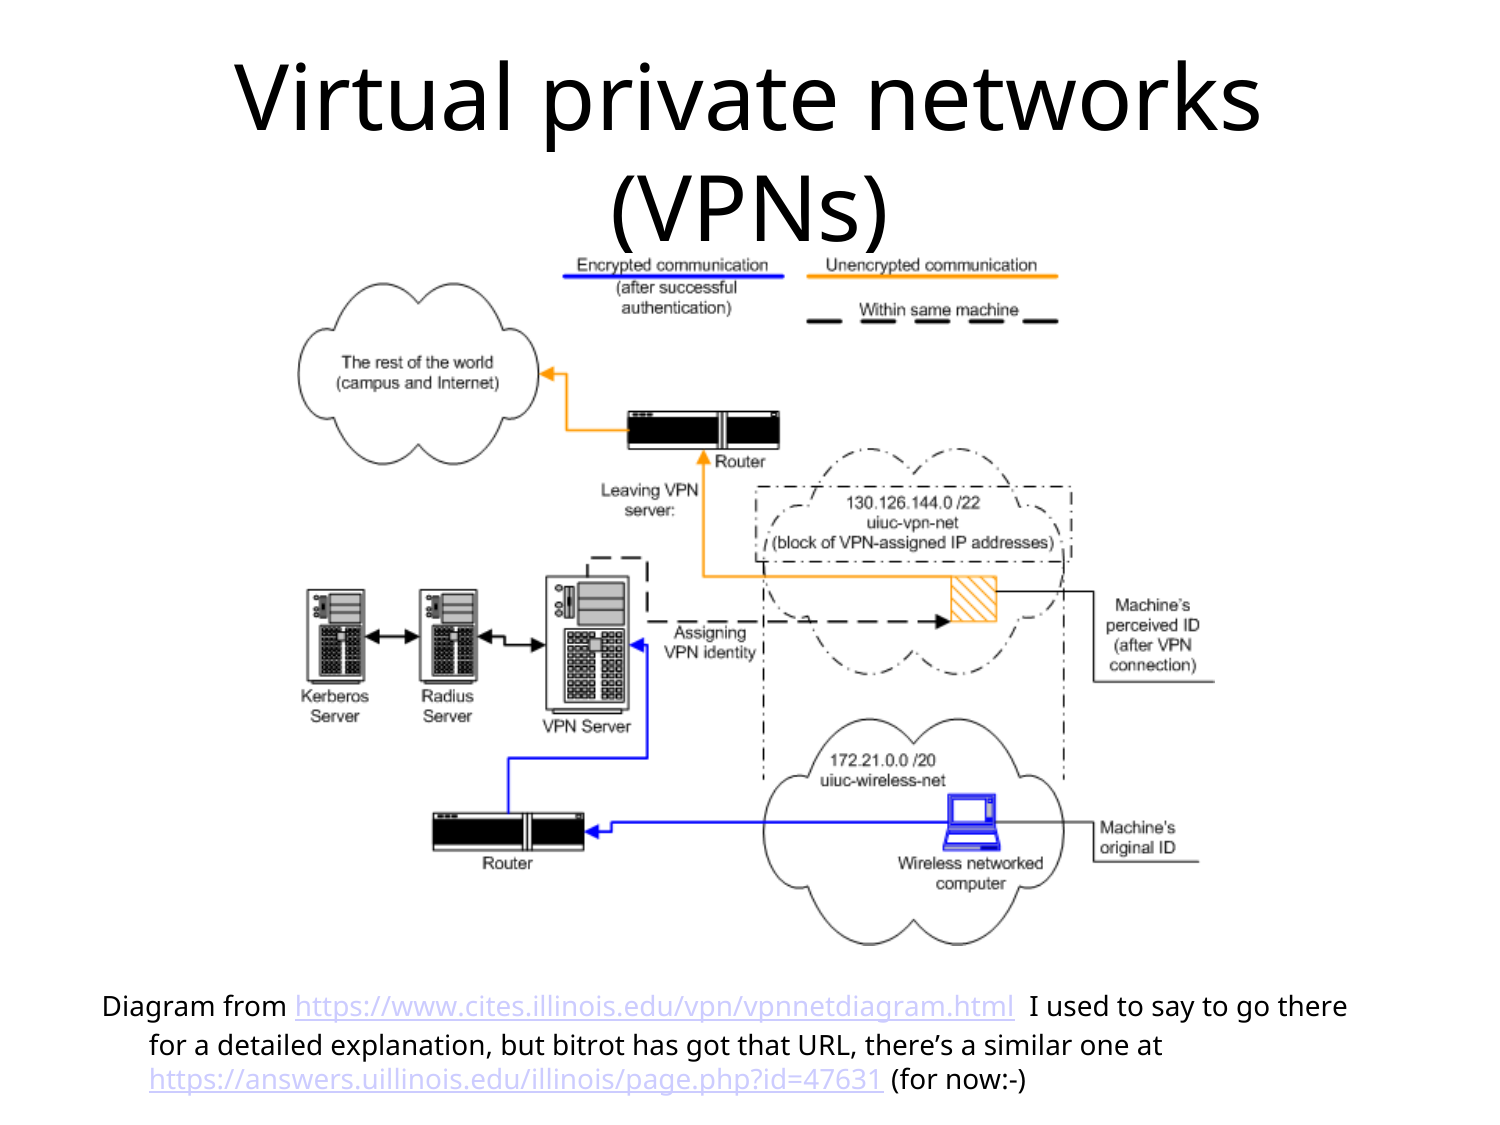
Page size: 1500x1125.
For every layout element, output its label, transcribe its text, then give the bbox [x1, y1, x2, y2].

title Virtual private networks (VPNs)‏ [112, 37, 1388, 260]
list Diagram from https://www.cites.illinois.edu/vpn/vpnnetdiagram.html I used to say to go there for a detailed explanation, but bitrot has got that URL, there’s a similar one at https://answers.uillinois.edu/illinois/page.php?id=47631 (for now:-) [94, 988, 1370, 1100]
picture [297, 253, 1215, 946]
